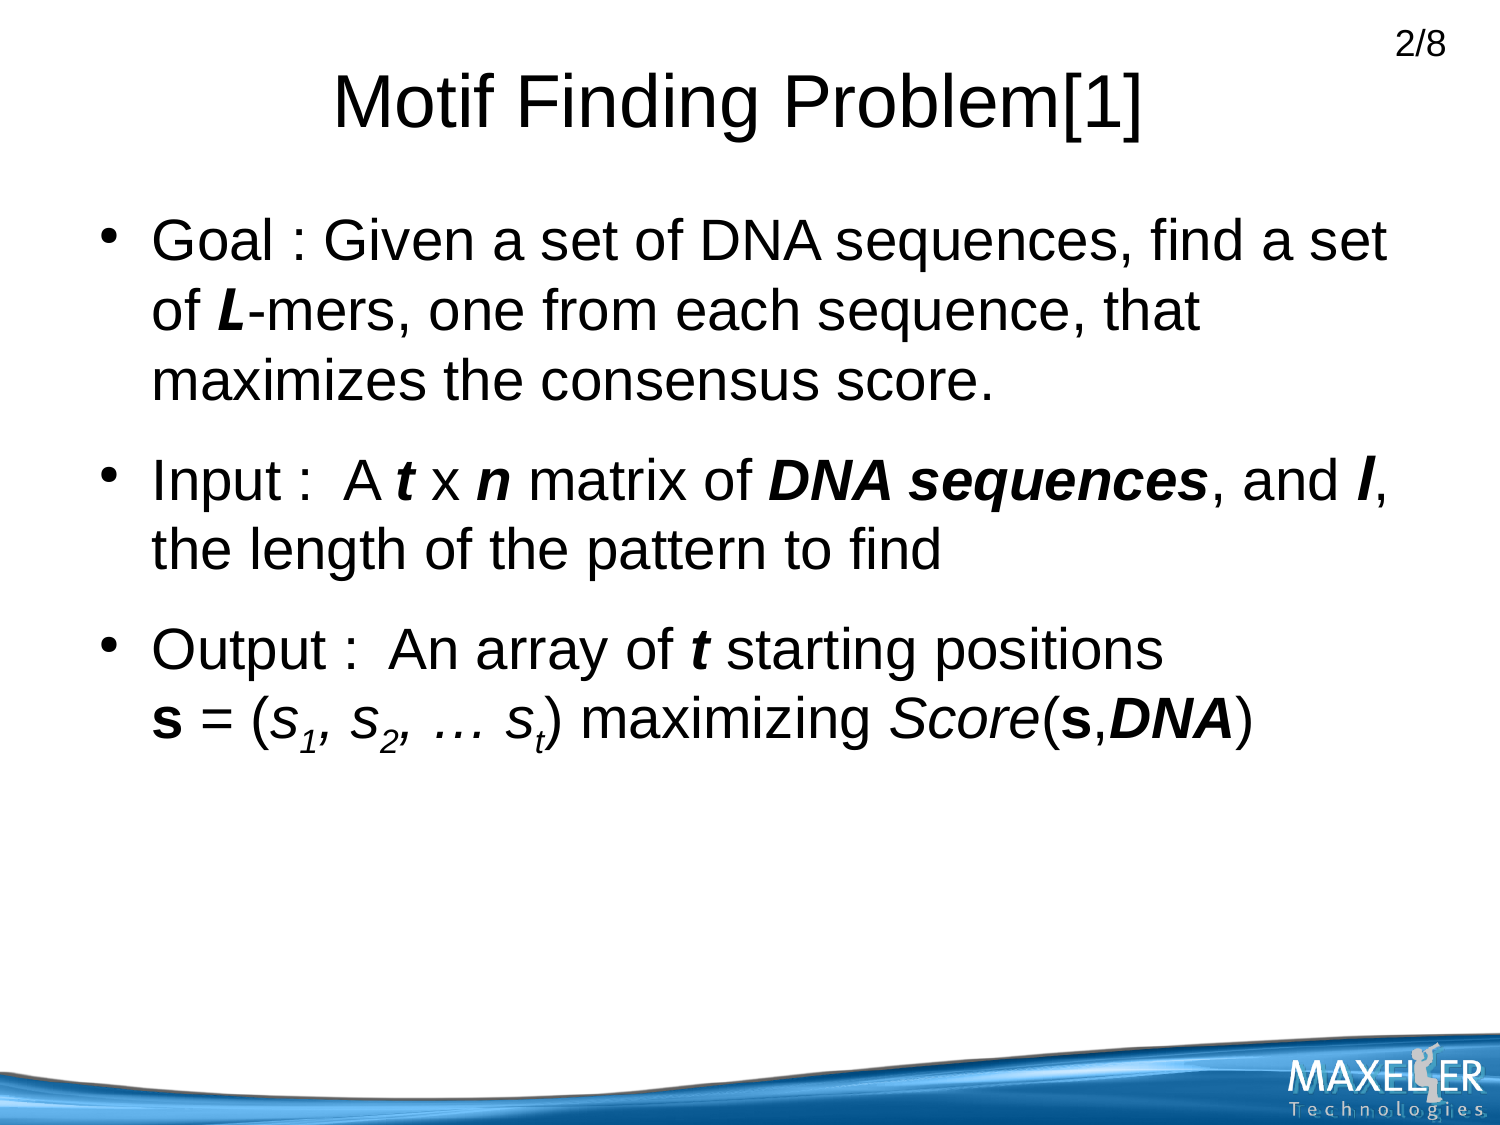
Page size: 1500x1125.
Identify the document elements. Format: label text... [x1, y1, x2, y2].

text_box 2/8 [1380, 15, 1486, 72]
list Goal : Given a set of DNA sequences, find a set of L-mers, one from each sequence, that maximizes the consensus score. Input : A t x n matrix of DNA sequences, and l, the length of the pattern to find Output : An array of t starting positions s = (s1, s2, … st) maximizing Score(s,DNA) [80, 202, 1431, 856]
picture [0, 1023, 1500, 1125]
text_box Motif Finding Problem[1] [75, 45, 1424, 208]
